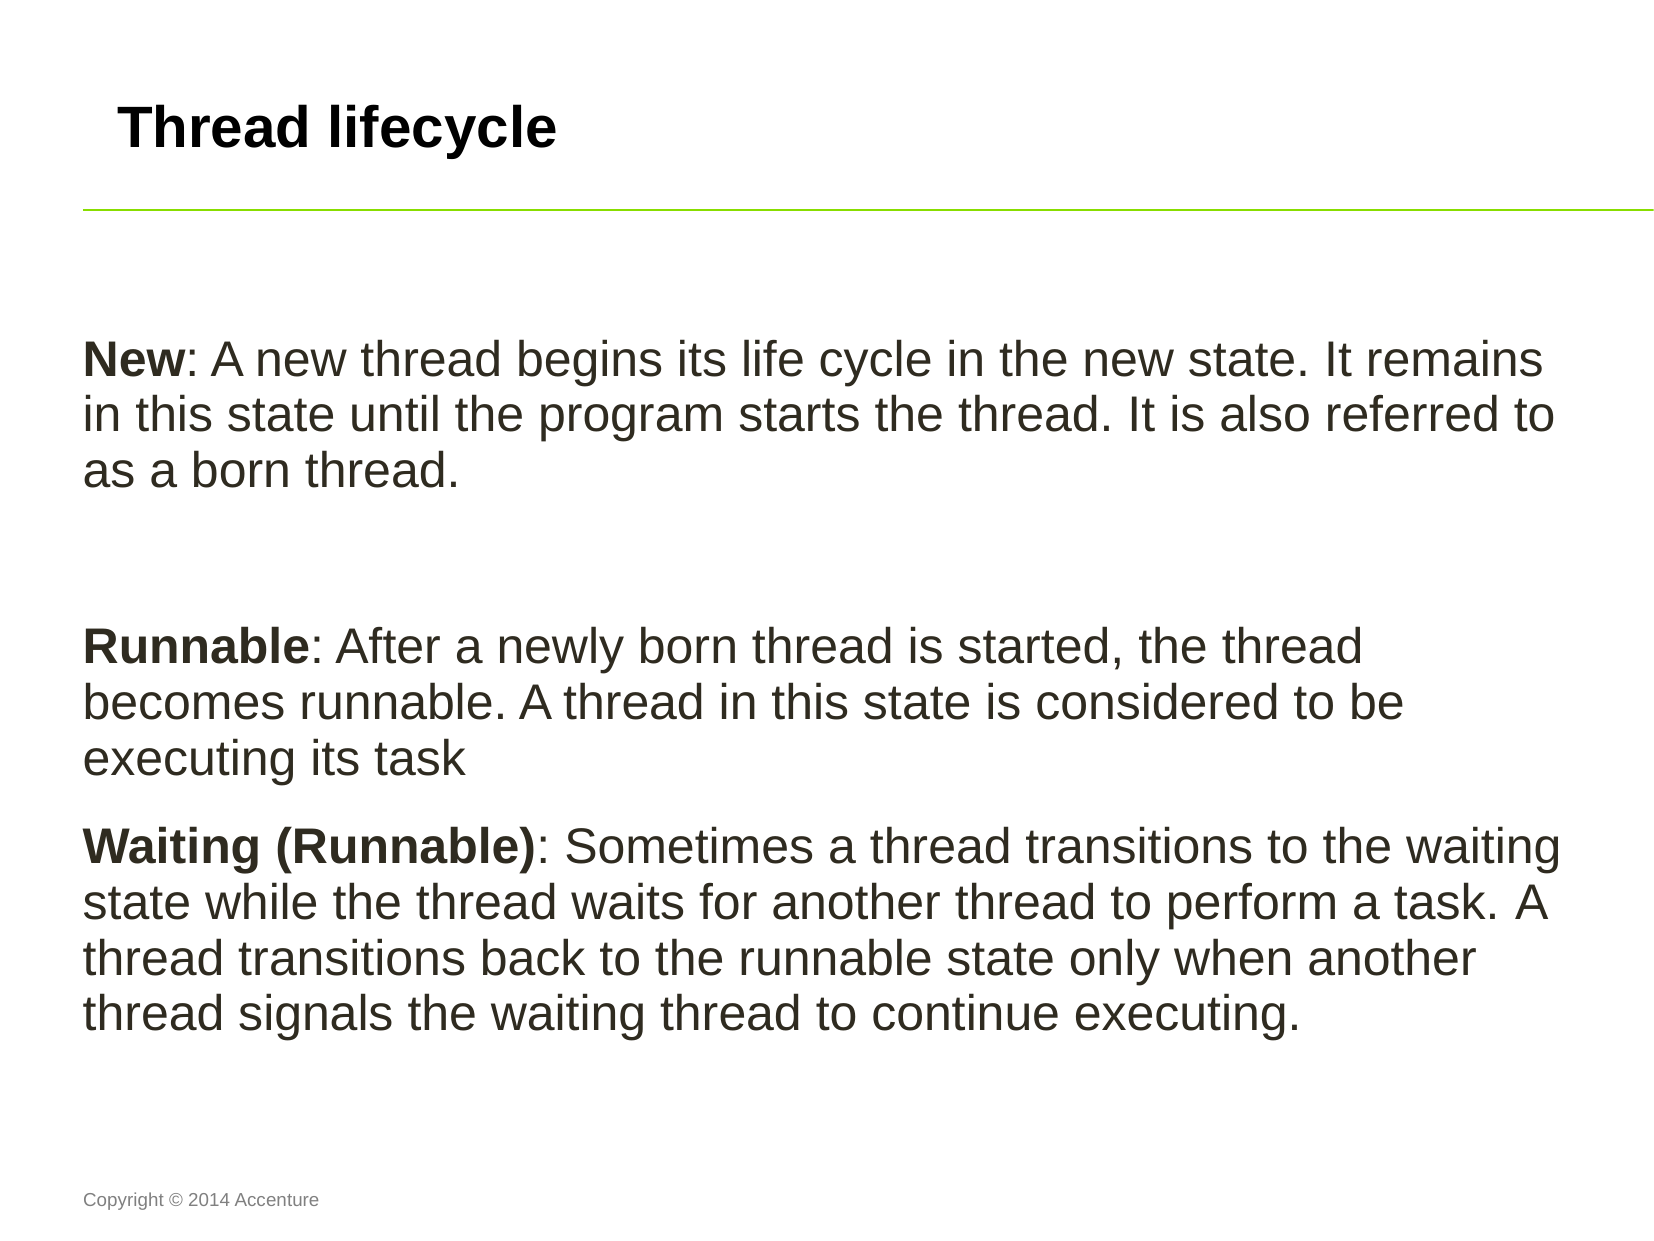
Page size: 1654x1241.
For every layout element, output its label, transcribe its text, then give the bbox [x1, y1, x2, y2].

list New: A new thread begins its life cycle in the new state. It remains in this state until the program starts the thread. It is also referred to as a born thread. Runnable: After a newly born thread is started, the thread becomes runnable. A thread in this state is considered to be executing its task Waiting (Runnable): Sometimes a thread transitions to the waiting state while the thread waits for another thread to perform a task. A thread transitions back to the runnable state only when another thread signals the waiting thread to continue executing. [82, 330, 1571, 1241]
title Thread lifecycle [81, 56, 1654, 199]
